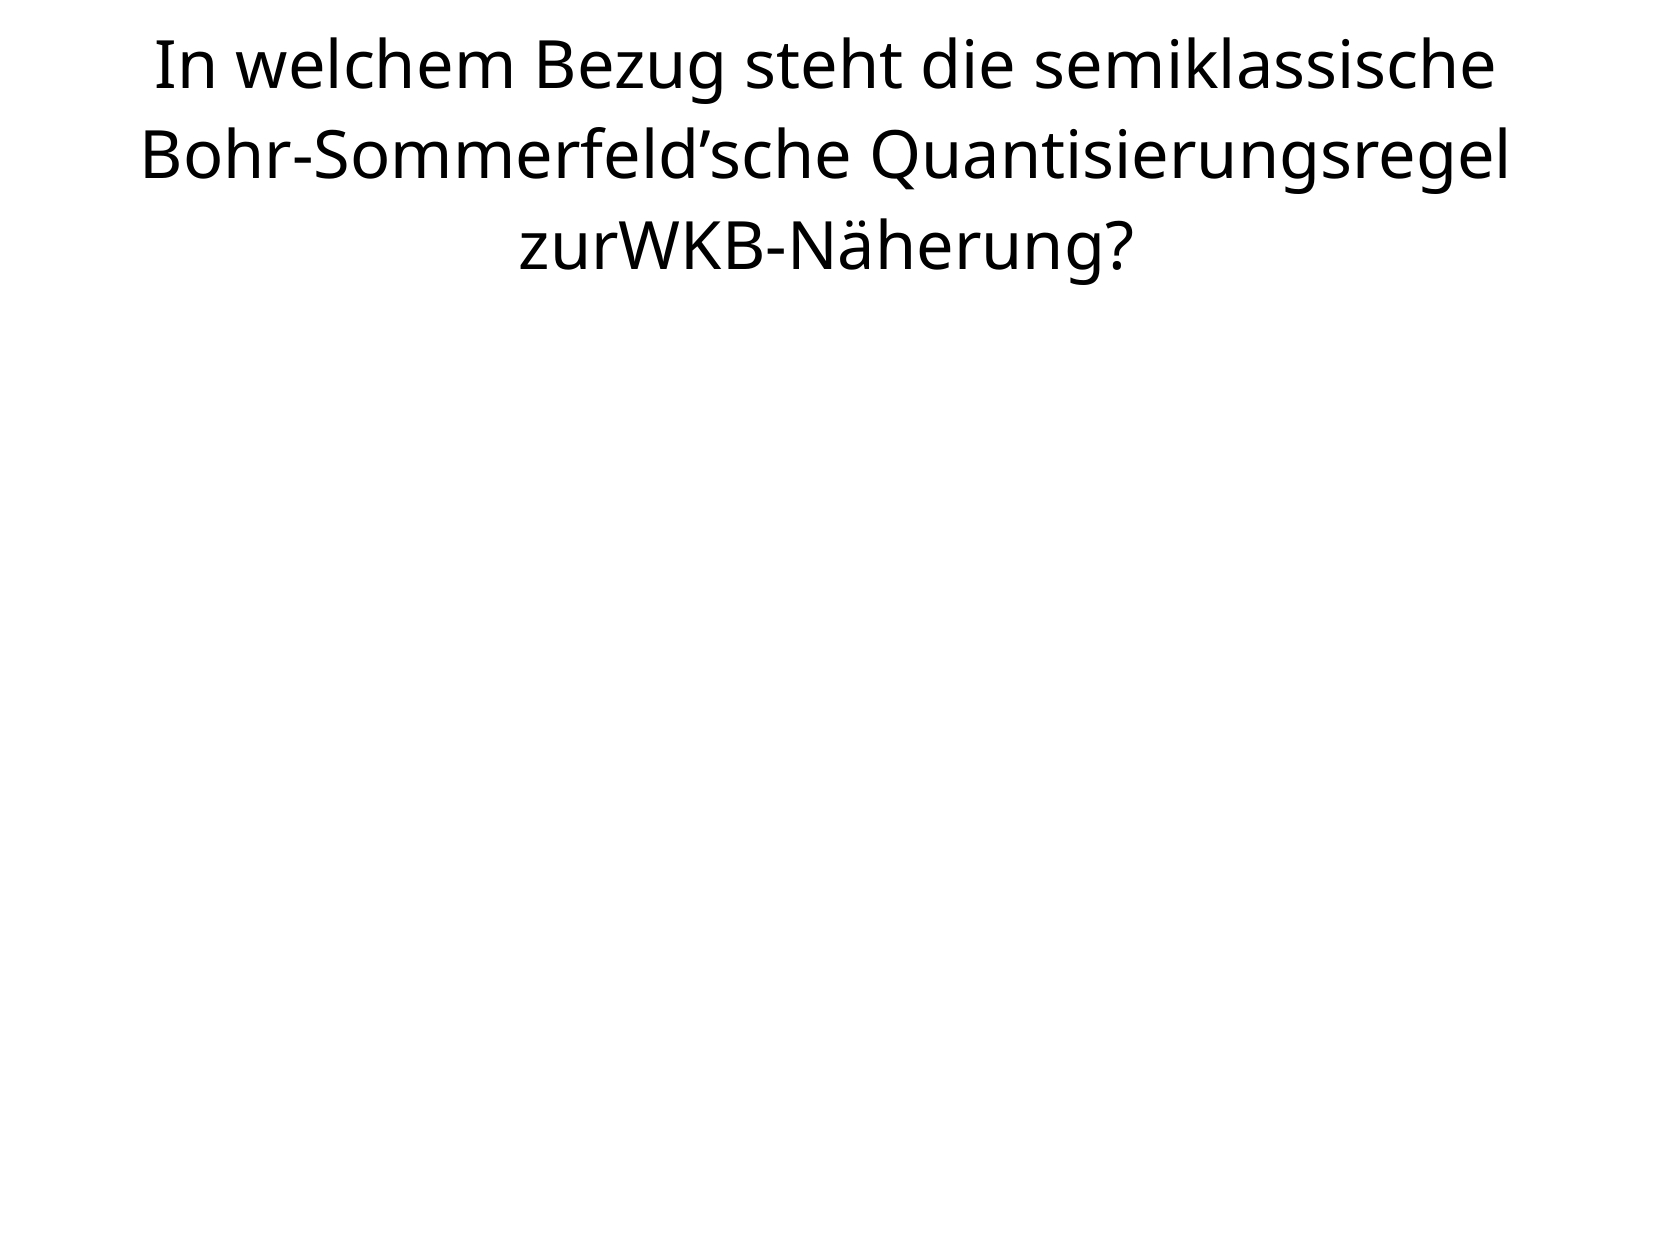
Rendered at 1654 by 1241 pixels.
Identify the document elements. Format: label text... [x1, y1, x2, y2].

title In welchem Bezug steht die semiklassische Bohr-Sommerfeld’sche Quantisierungsregel zurWKB-Näherung? [82, 19, 1571, 287]
